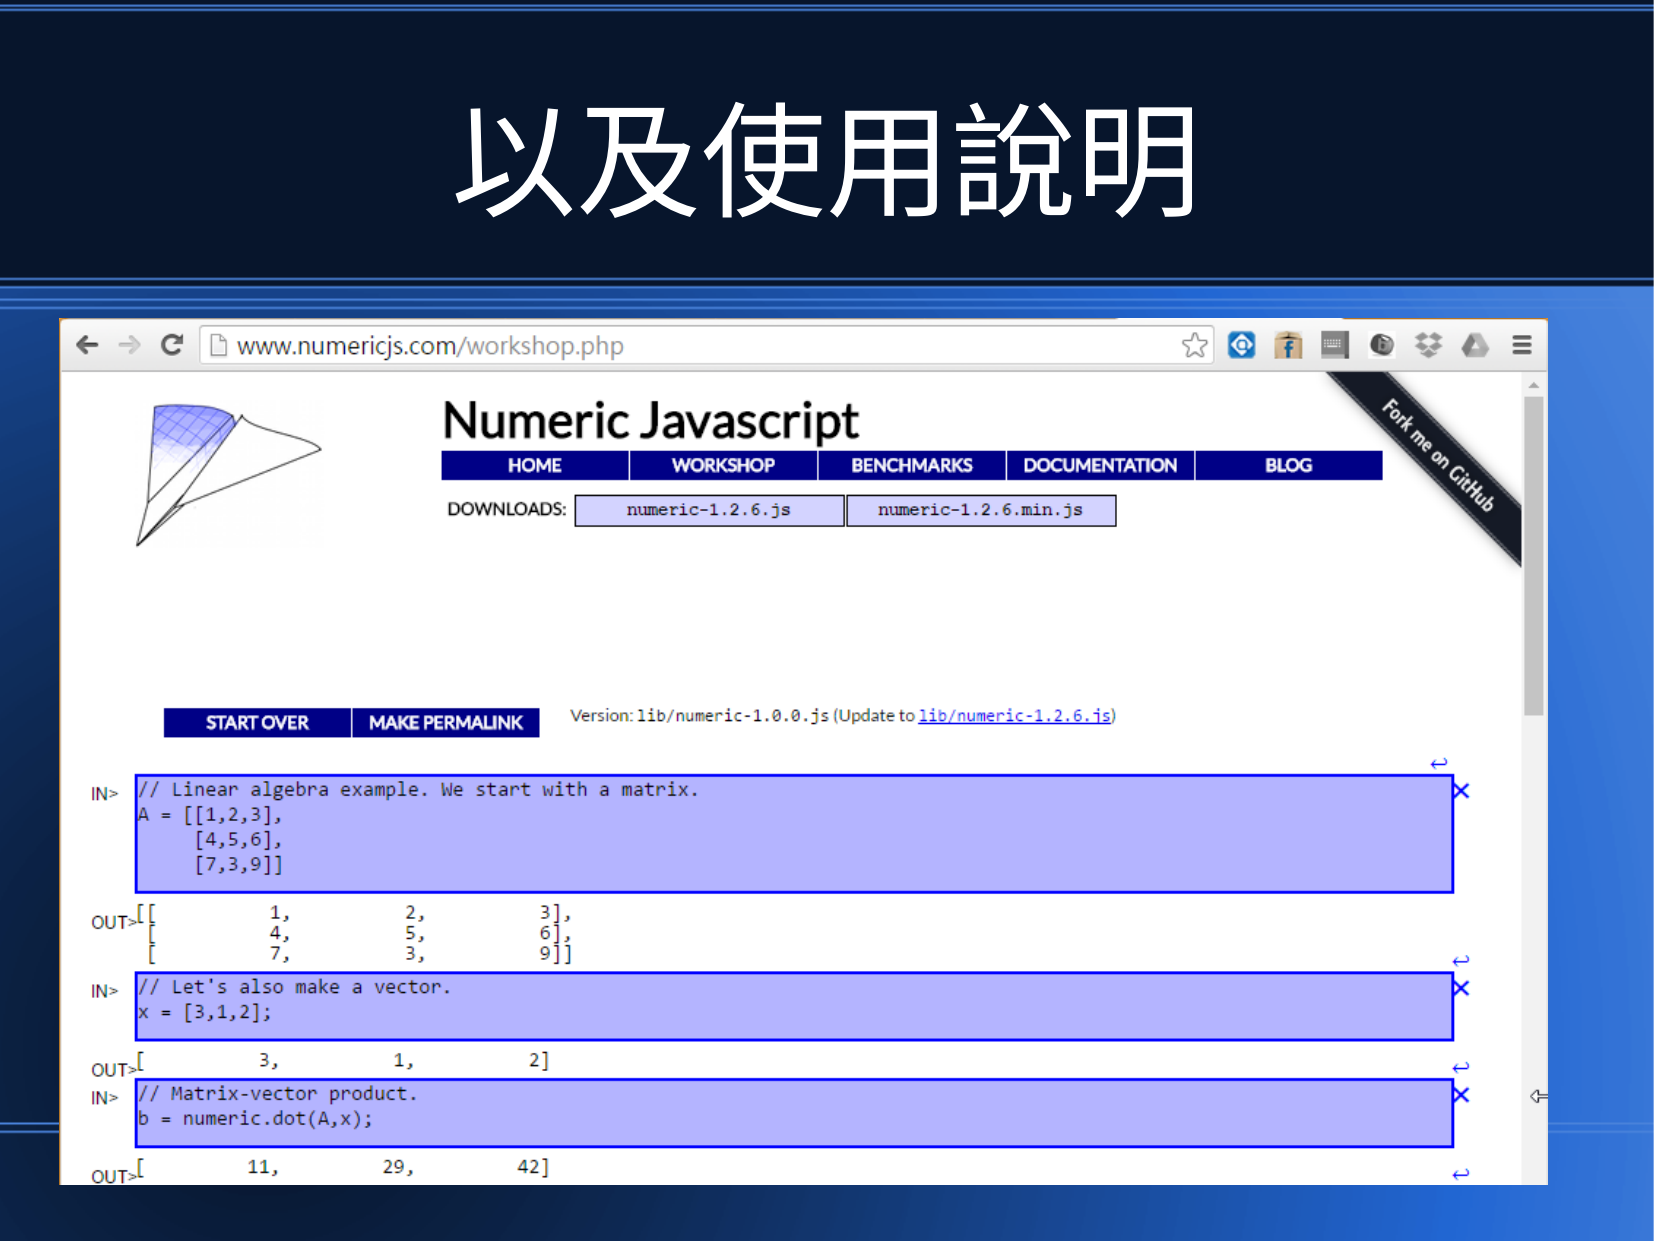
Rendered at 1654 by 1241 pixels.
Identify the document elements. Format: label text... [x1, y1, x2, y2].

title 以及使用說明 [82, 49, 1571, 257]
picture [0, 0, 1654, 1241]
